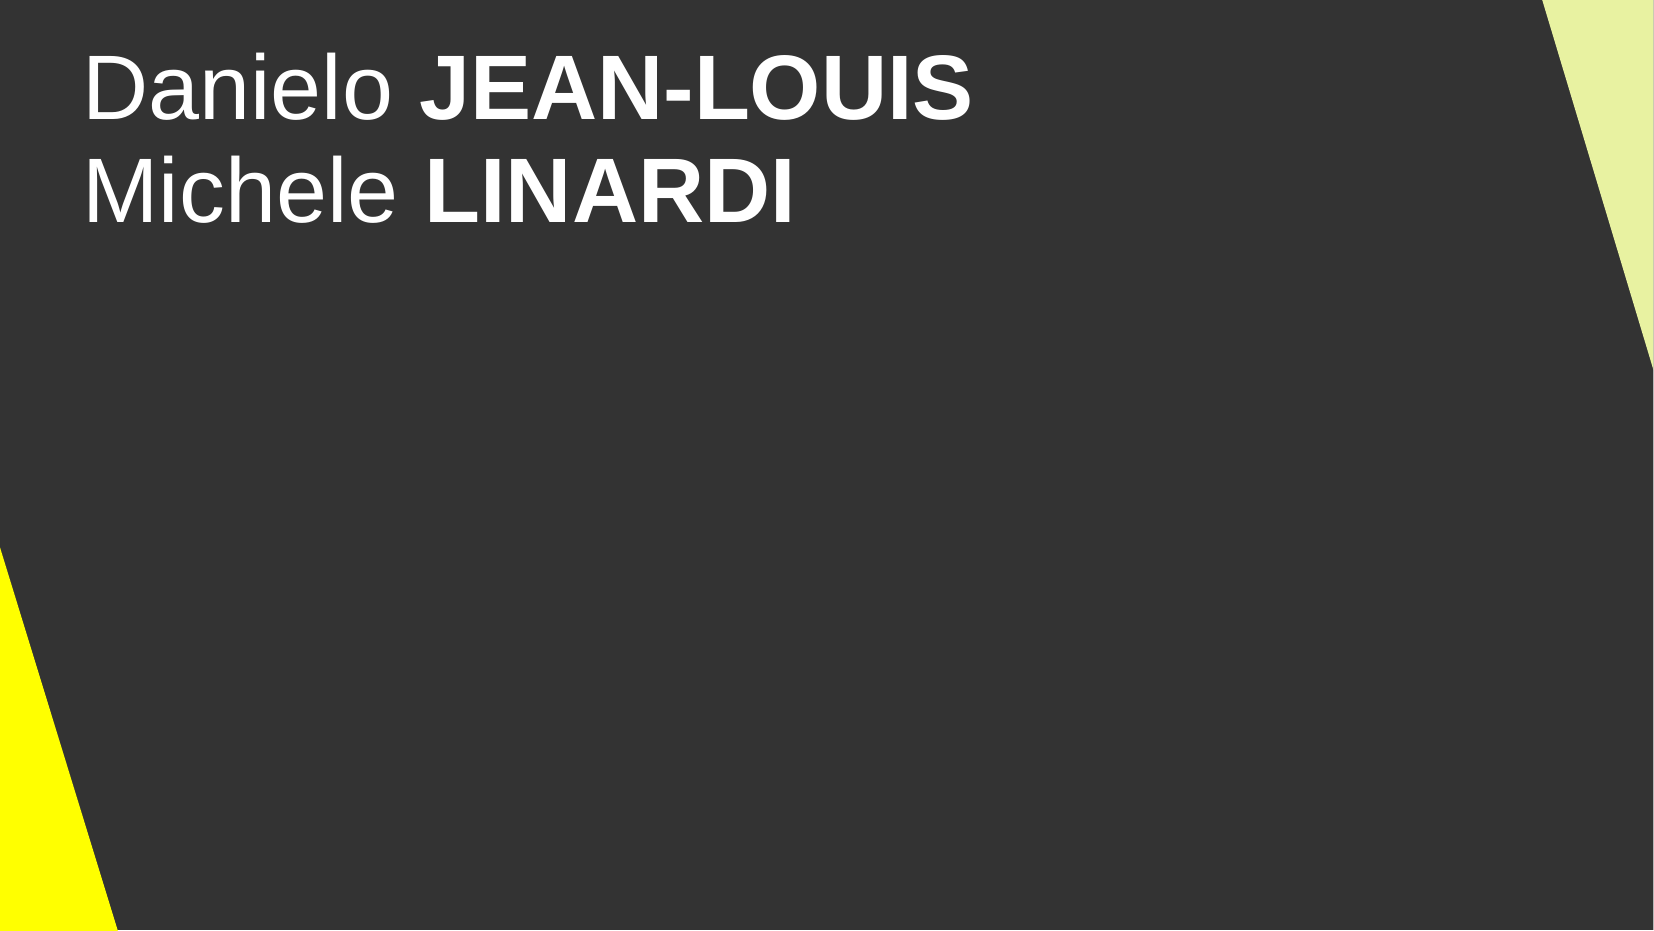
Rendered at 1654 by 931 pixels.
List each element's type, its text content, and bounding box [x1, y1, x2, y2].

subtitle Danielo JEAN-LOUIS Michele LINARDI [82, 36, 1571, 758]
text_box [1542, 0, 1654, 372]
text_box [0, 547, 118, 931]
